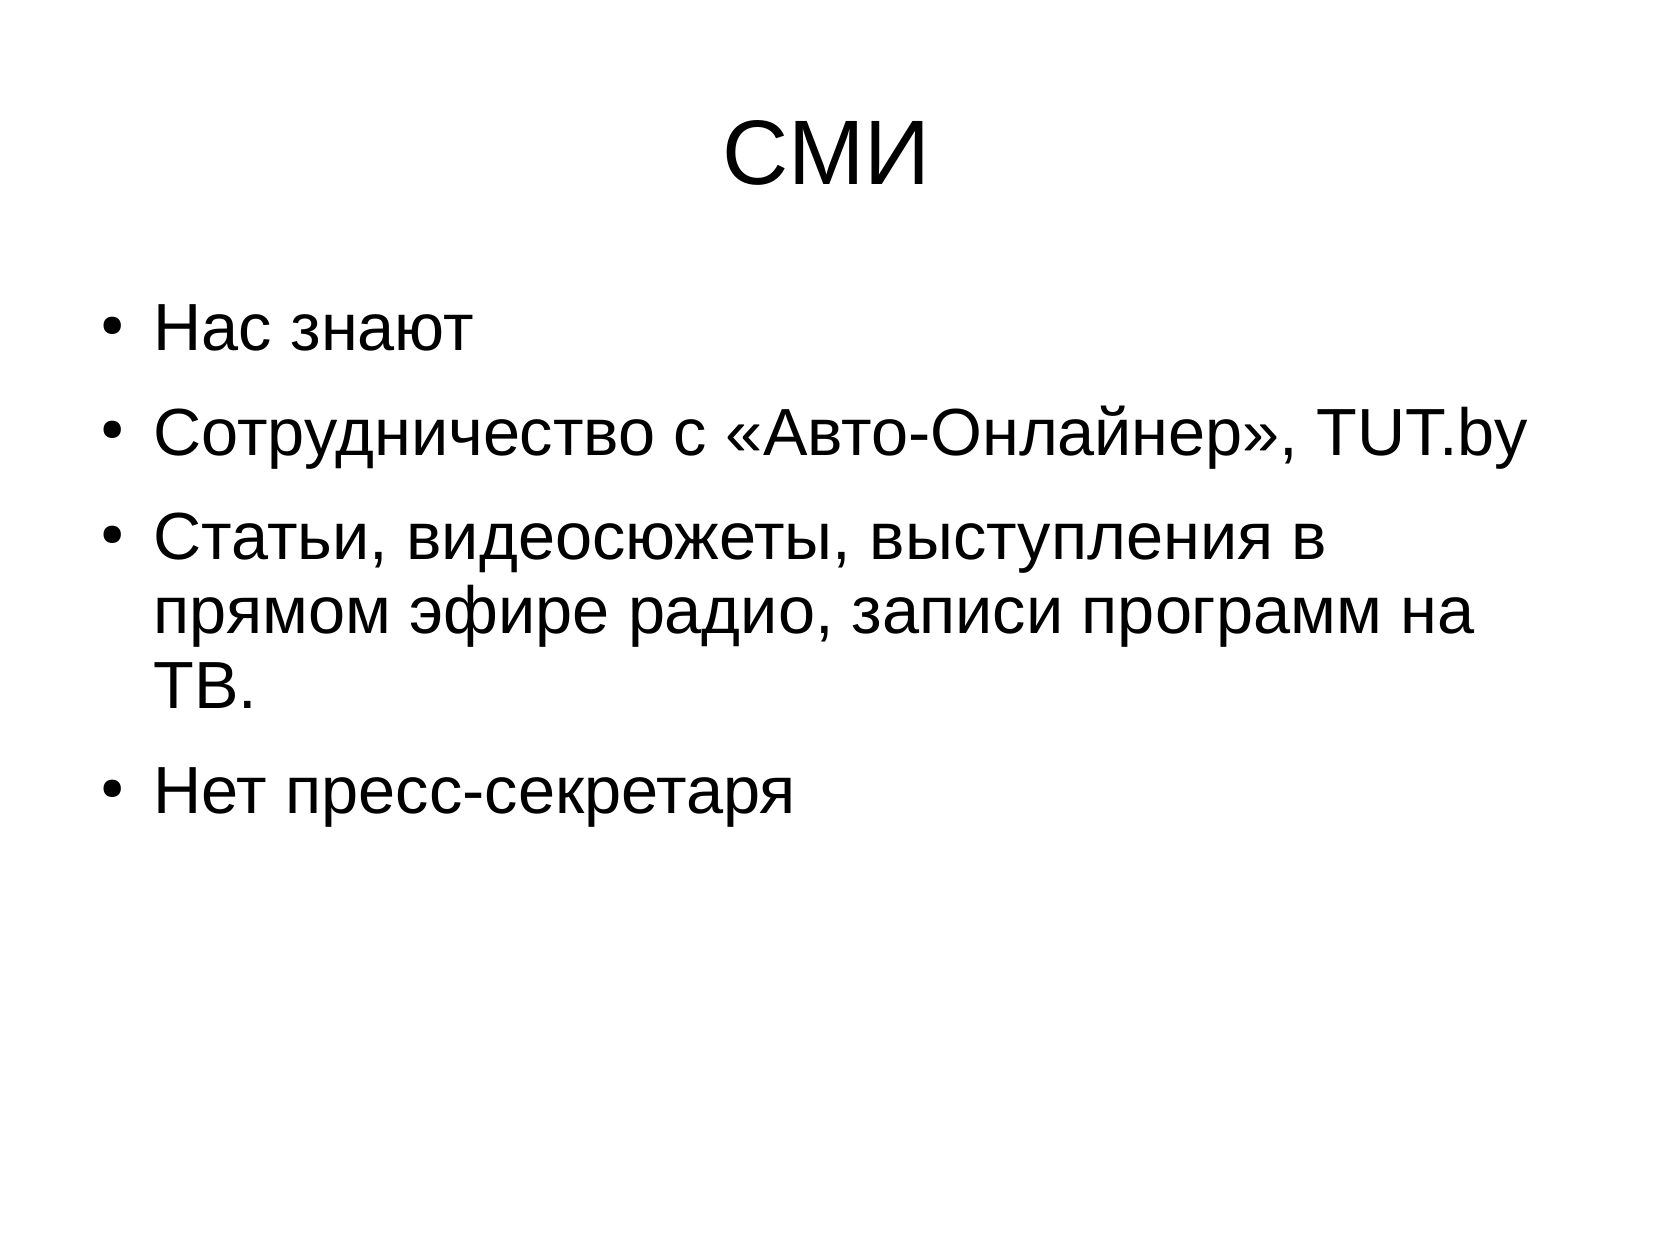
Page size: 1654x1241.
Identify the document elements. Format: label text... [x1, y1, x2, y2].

title СМИ [82, 49, 1571, 257]
list Нас знают Сотрудничество с «Авто-Онлайнер», TUT.by Статьи, видеосюжеты, выступления в прямом эфире радио, записи программ на ТВ. Нет пресс-секретаря [82, 290, 1538, 1010]
